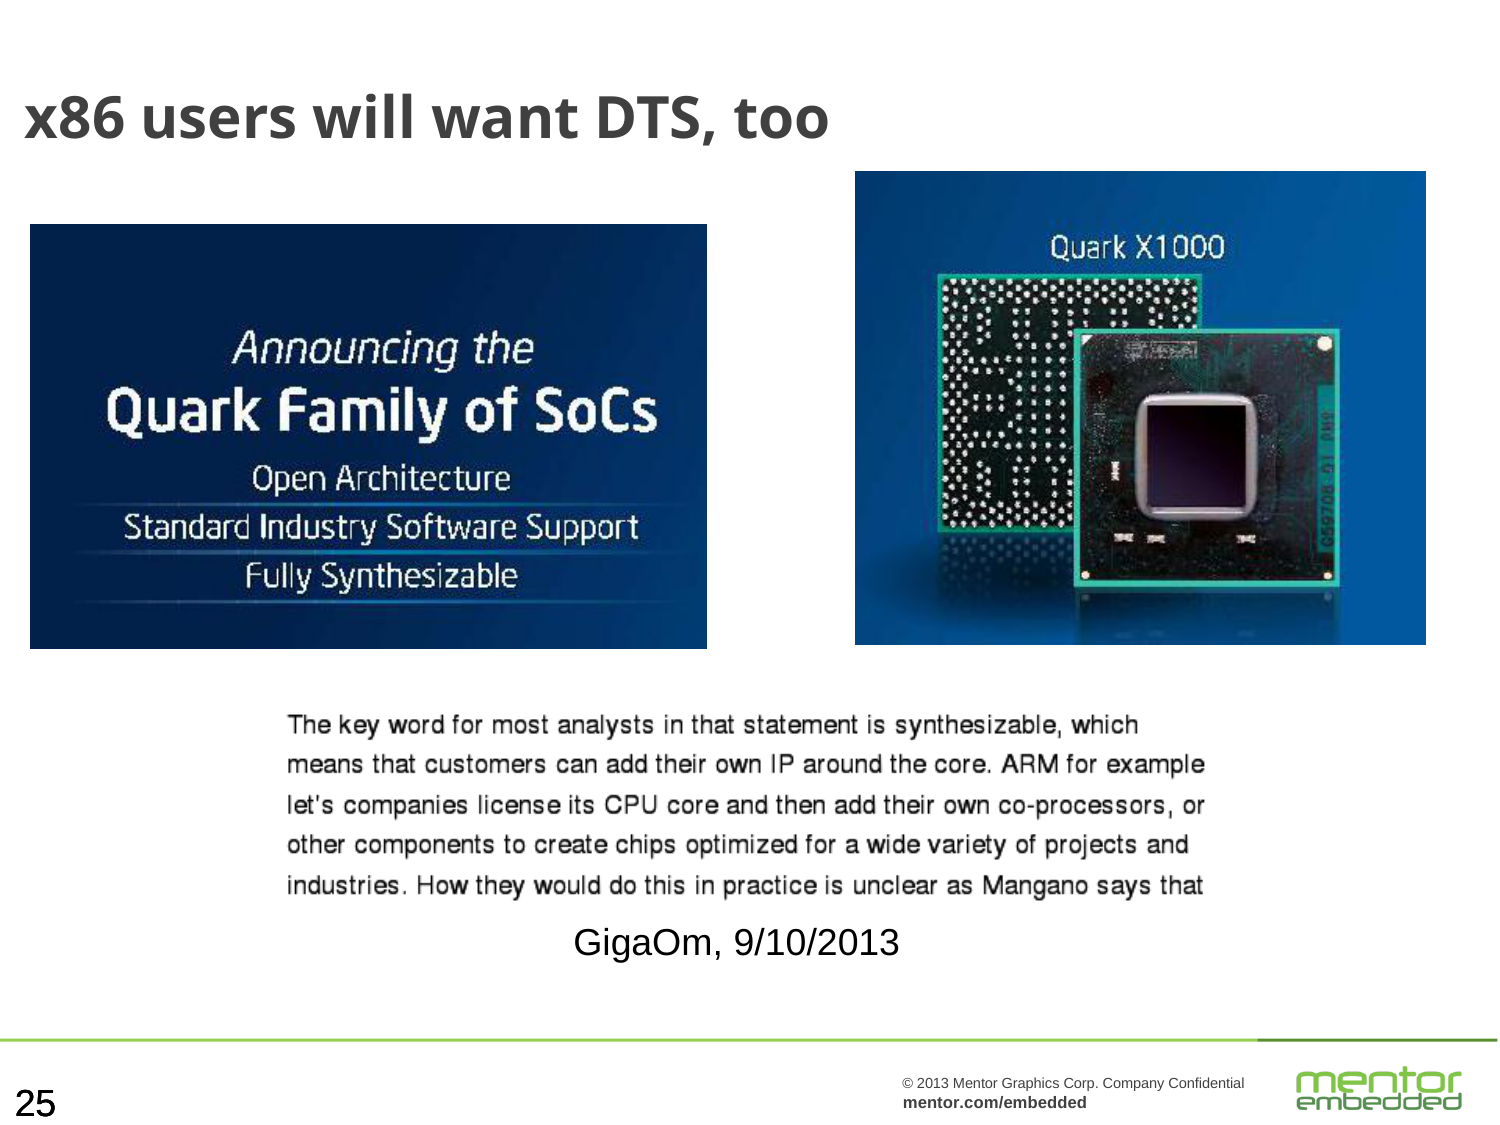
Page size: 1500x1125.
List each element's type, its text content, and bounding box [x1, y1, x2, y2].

picture [1292, 1062, 1464, 1114]
picture [30, 224, 707, 649]
picture [855, 171, 1426, 646]
title x86 users will want DTS, too [24, 67, 1488, 150]
text_box GigaOm, 9/10/2013 [558, 915, 916, 972]
picture [270, 674, 1239, 907]
